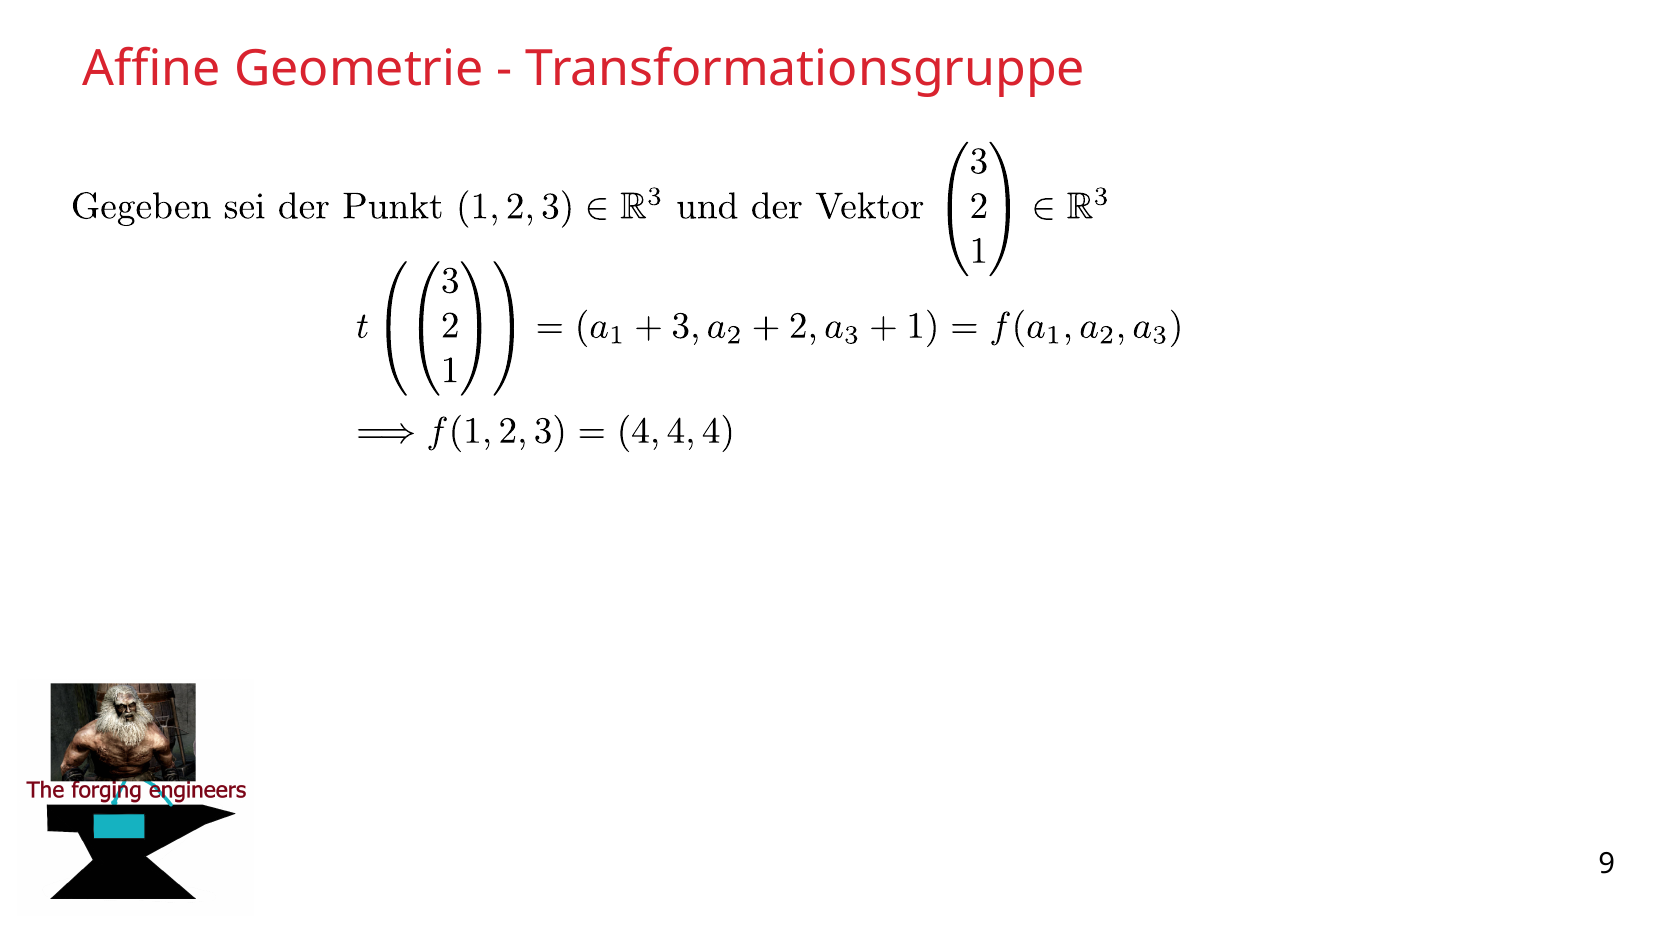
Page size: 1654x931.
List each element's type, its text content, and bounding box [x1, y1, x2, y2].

picture [17, 679, 254, 916]
picture [70, 141, 1182, 397]
title Affine Geometrie - Transformationsgruppe [82, 37, 1571, 95]
picture [354, 413, 733, 454]
